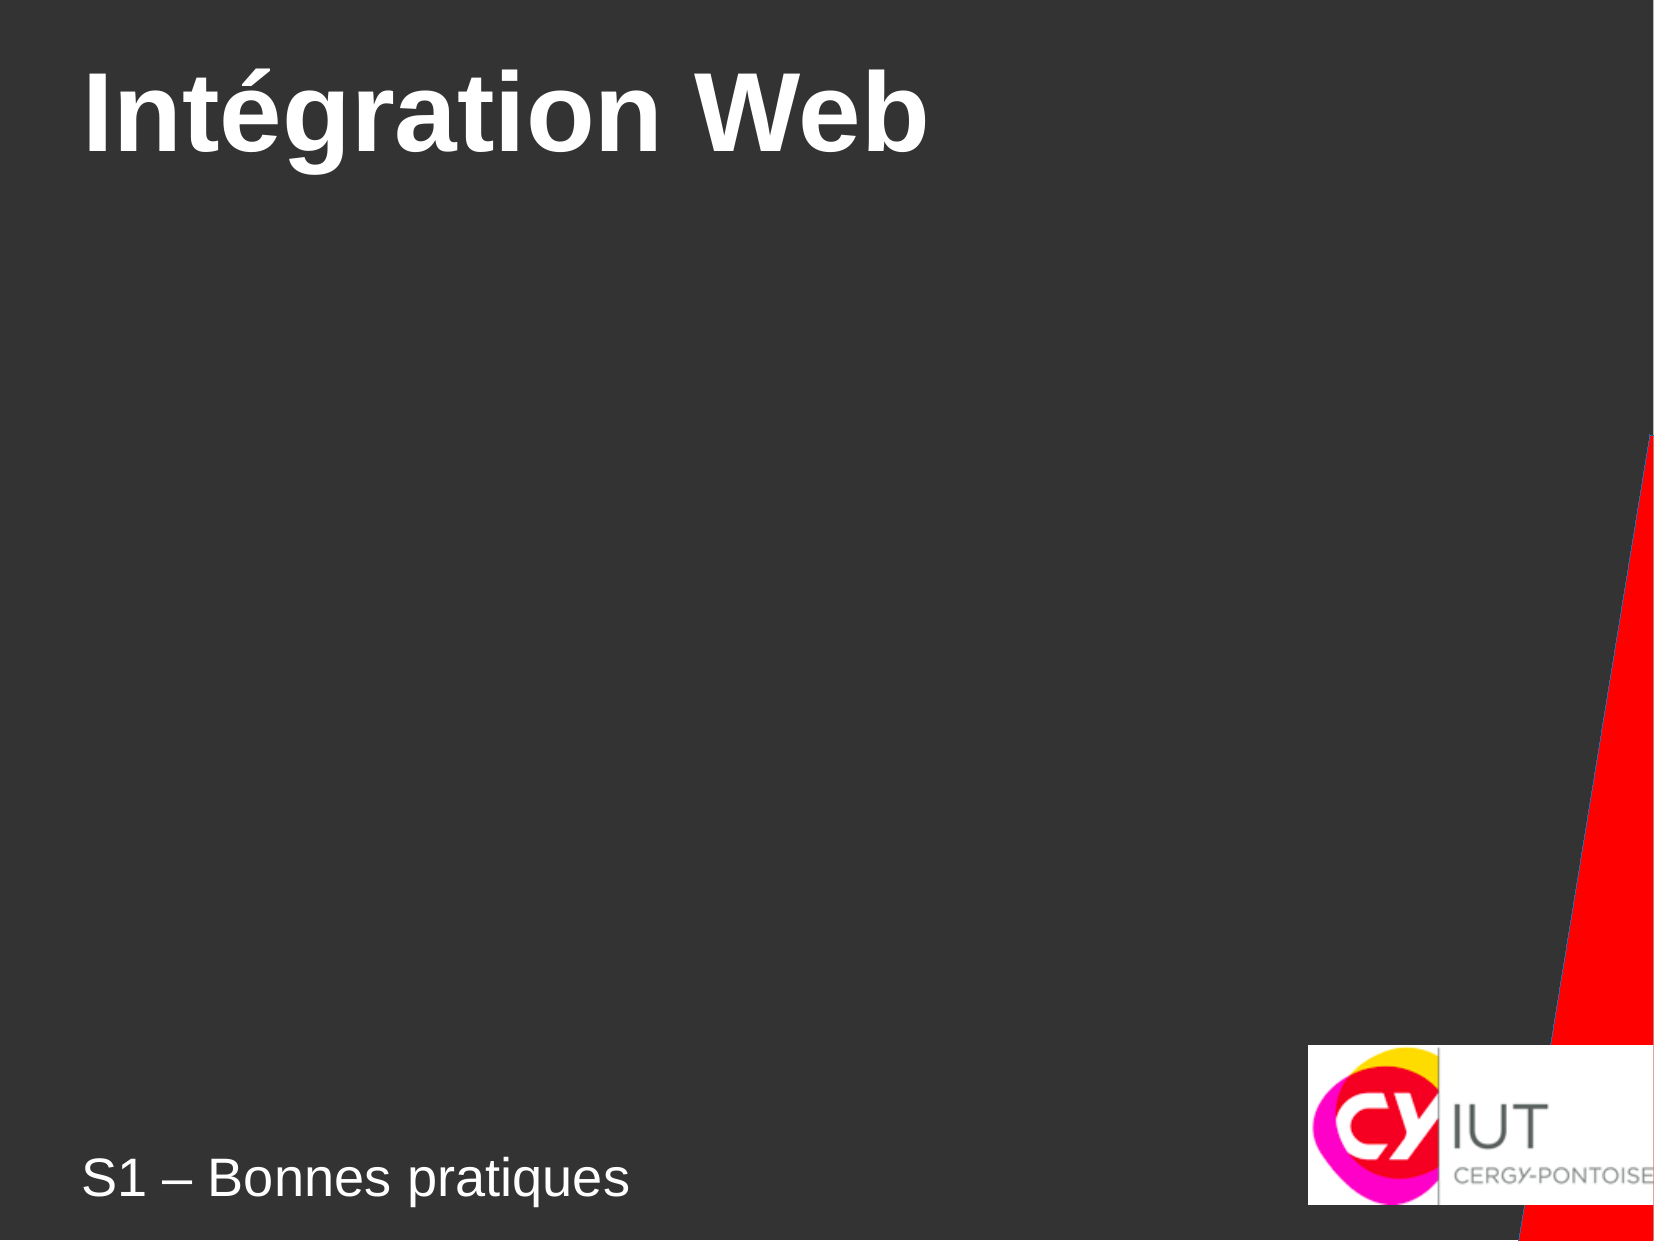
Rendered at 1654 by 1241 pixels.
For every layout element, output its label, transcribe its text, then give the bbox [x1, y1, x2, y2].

text_box [1550, 434, 1654, 1045]
picture [1308, 1045, 1654, 1205]
text_box [1518, 1205, 1654, 1241]
title S1 – Bonnes pratiques [81, 1073, 1382, 1241]
title Intégration Web [82, 49, 1571, 301]
